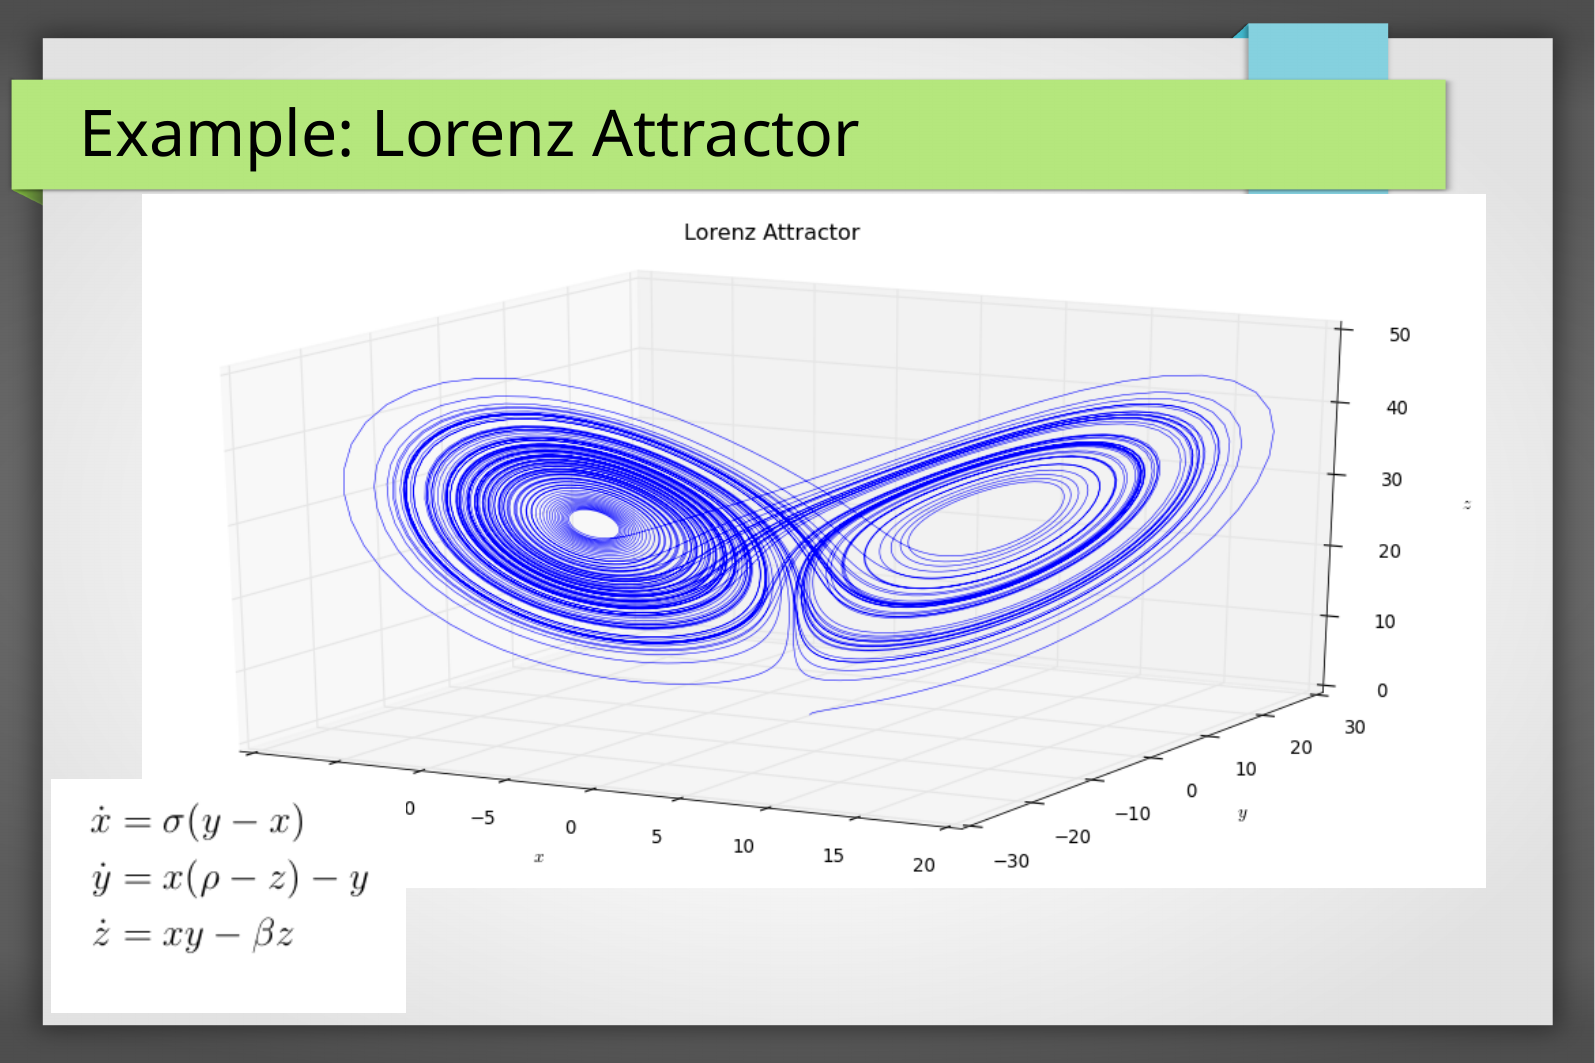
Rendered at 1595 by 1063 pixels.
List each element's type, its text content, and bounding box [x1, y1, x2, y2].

title Example: Lorenz Attractor [79, 78, 1219, 185]
picture [0, 0, 1595, 1063]
